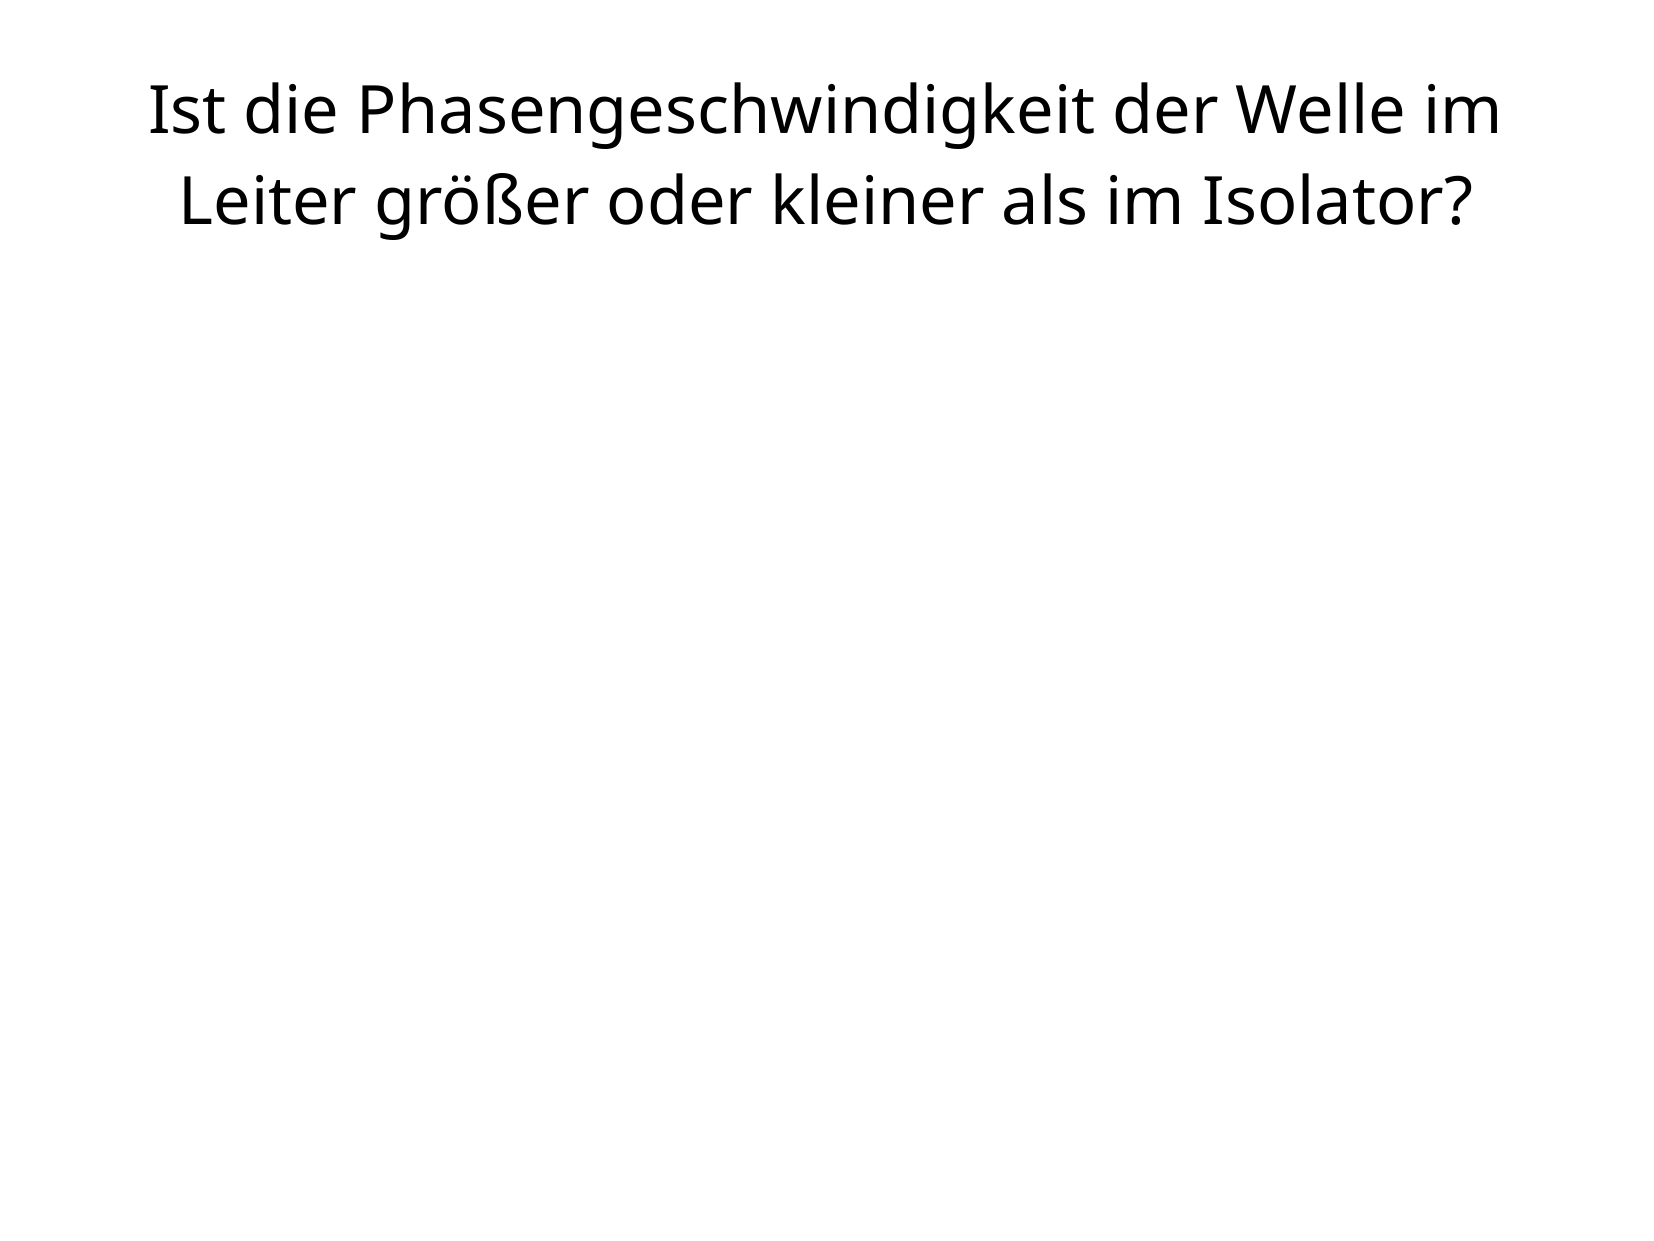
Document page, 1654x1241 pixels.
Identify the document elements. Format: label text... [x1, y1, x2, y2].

title Ist die Phasengeschwindigkeit der Welle im Leiter größer oder kleiner als im Isolator? [82, 49, 1571, 257]
